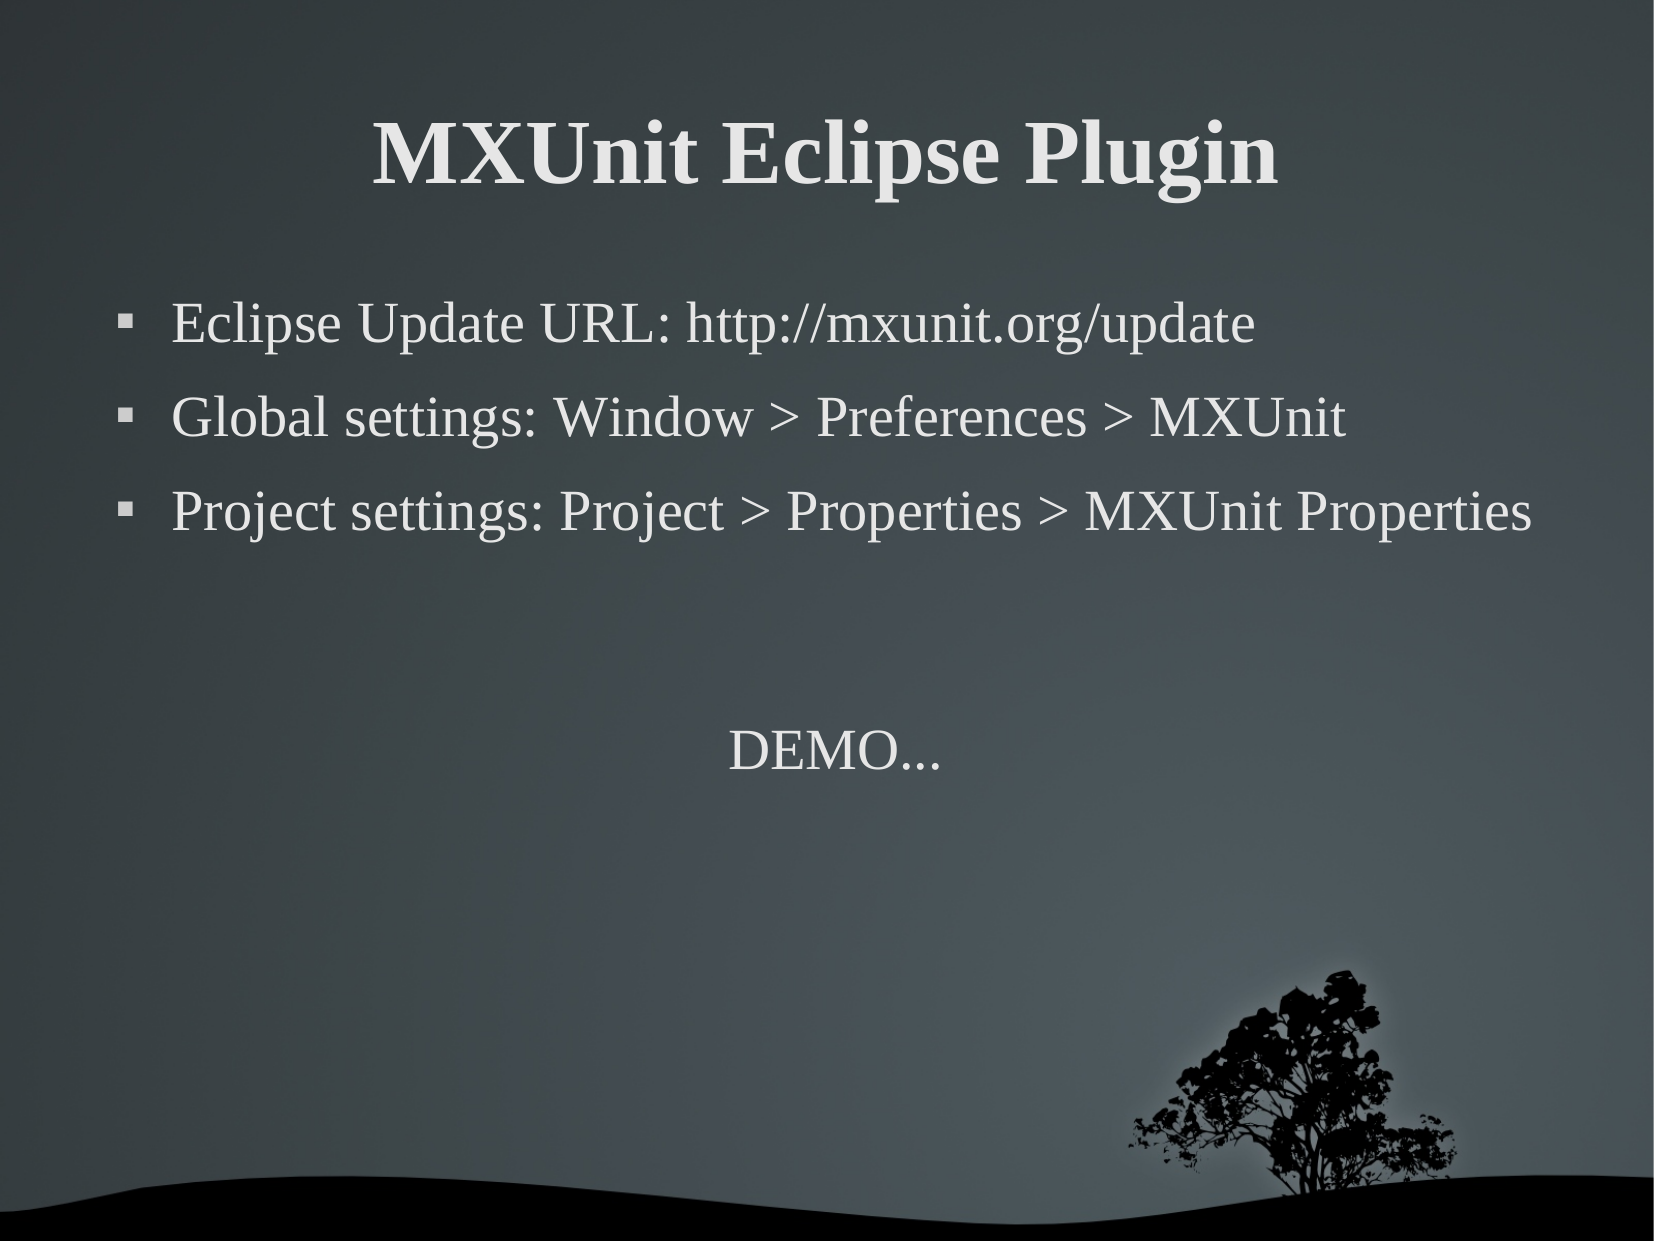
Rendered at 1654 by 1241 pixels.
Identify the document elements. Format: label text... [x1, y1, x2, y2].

list Eclipse Update URL: http://mxunit.org/update Global settings: Window > Preferences > MXUnit Project settings: Project > Properties > MXUnit Properties [82, 290, 1571, 681]
list DEMO... [82, 717, 1571, 1109]
title MXUnit Eclipse Plugin [82, 49, 1571, 257]
picture [0, 0, 1654, 1241]
